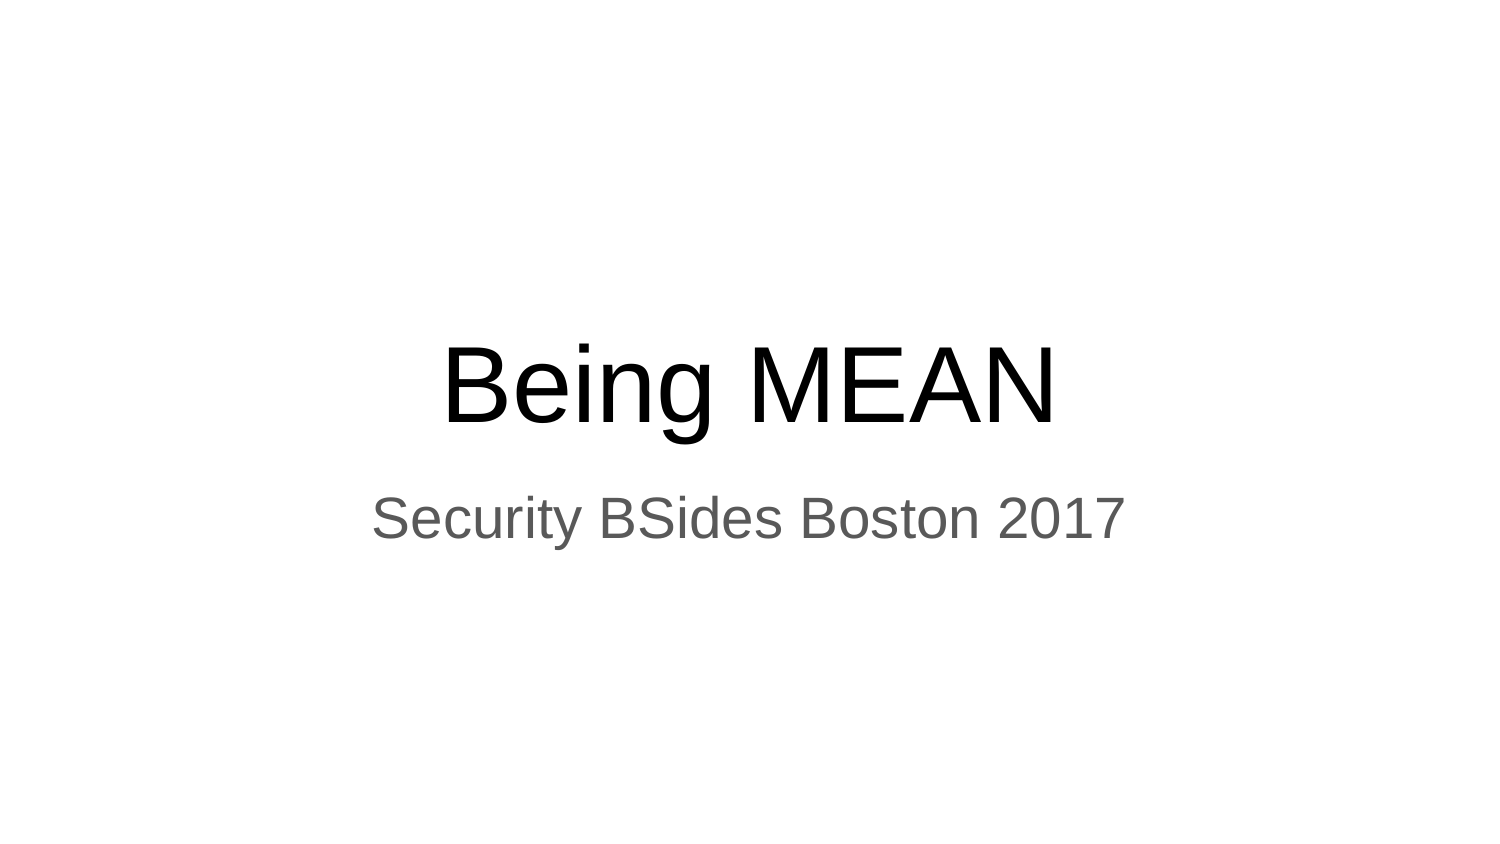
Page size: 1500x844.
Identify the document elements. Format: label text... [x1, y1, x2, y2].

title Being MEAN [51, 122, 1449, 459]
subtitle Security BSides Boston 2017 [51, 464, 1449, 595]
